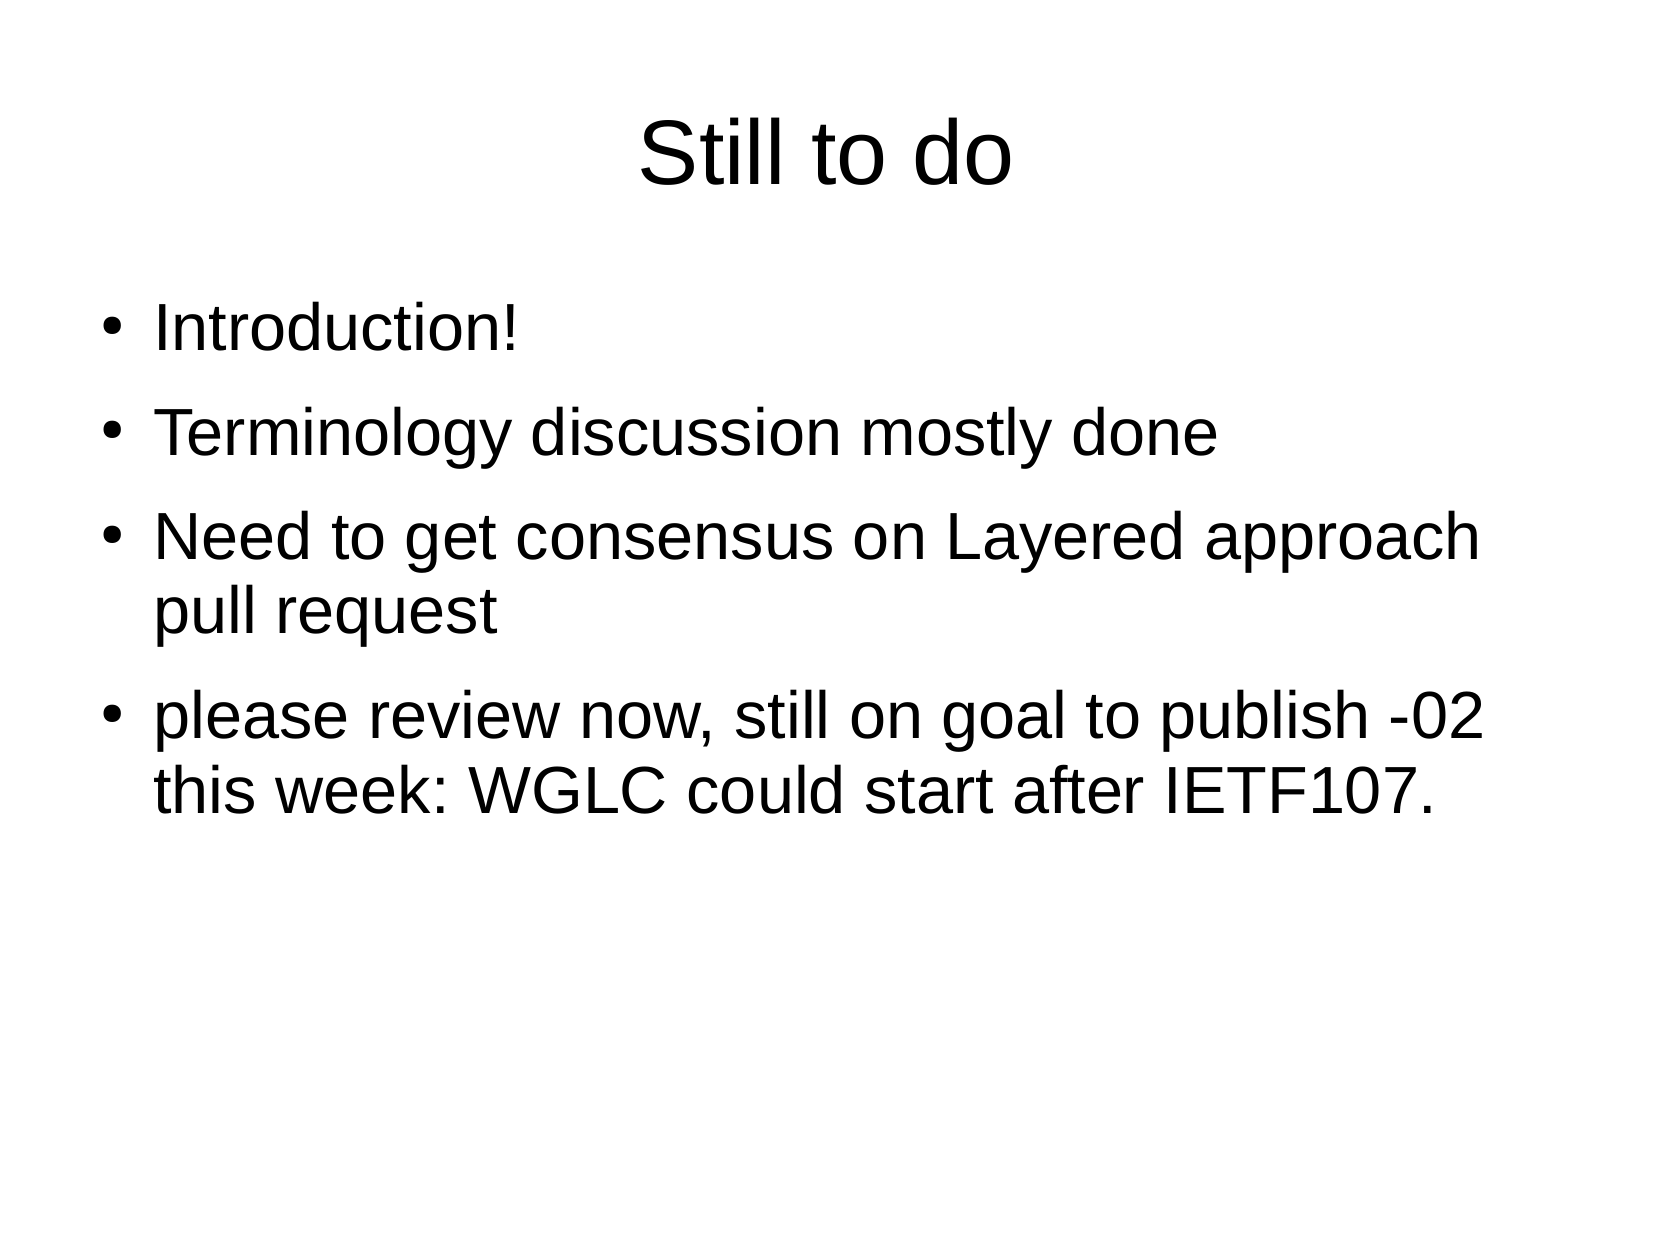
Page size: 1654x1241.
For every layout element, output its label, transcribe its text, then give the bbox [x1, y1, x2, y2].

list Introduction! Terminology discussion mostly done Need to get consensus on Layered approach pull request please review now, still on goal to publish -02 this week: WGLC could start after IETF107. [82, 290, 1571, 1010]
title Still to do [82, 49, 1571, 257]
